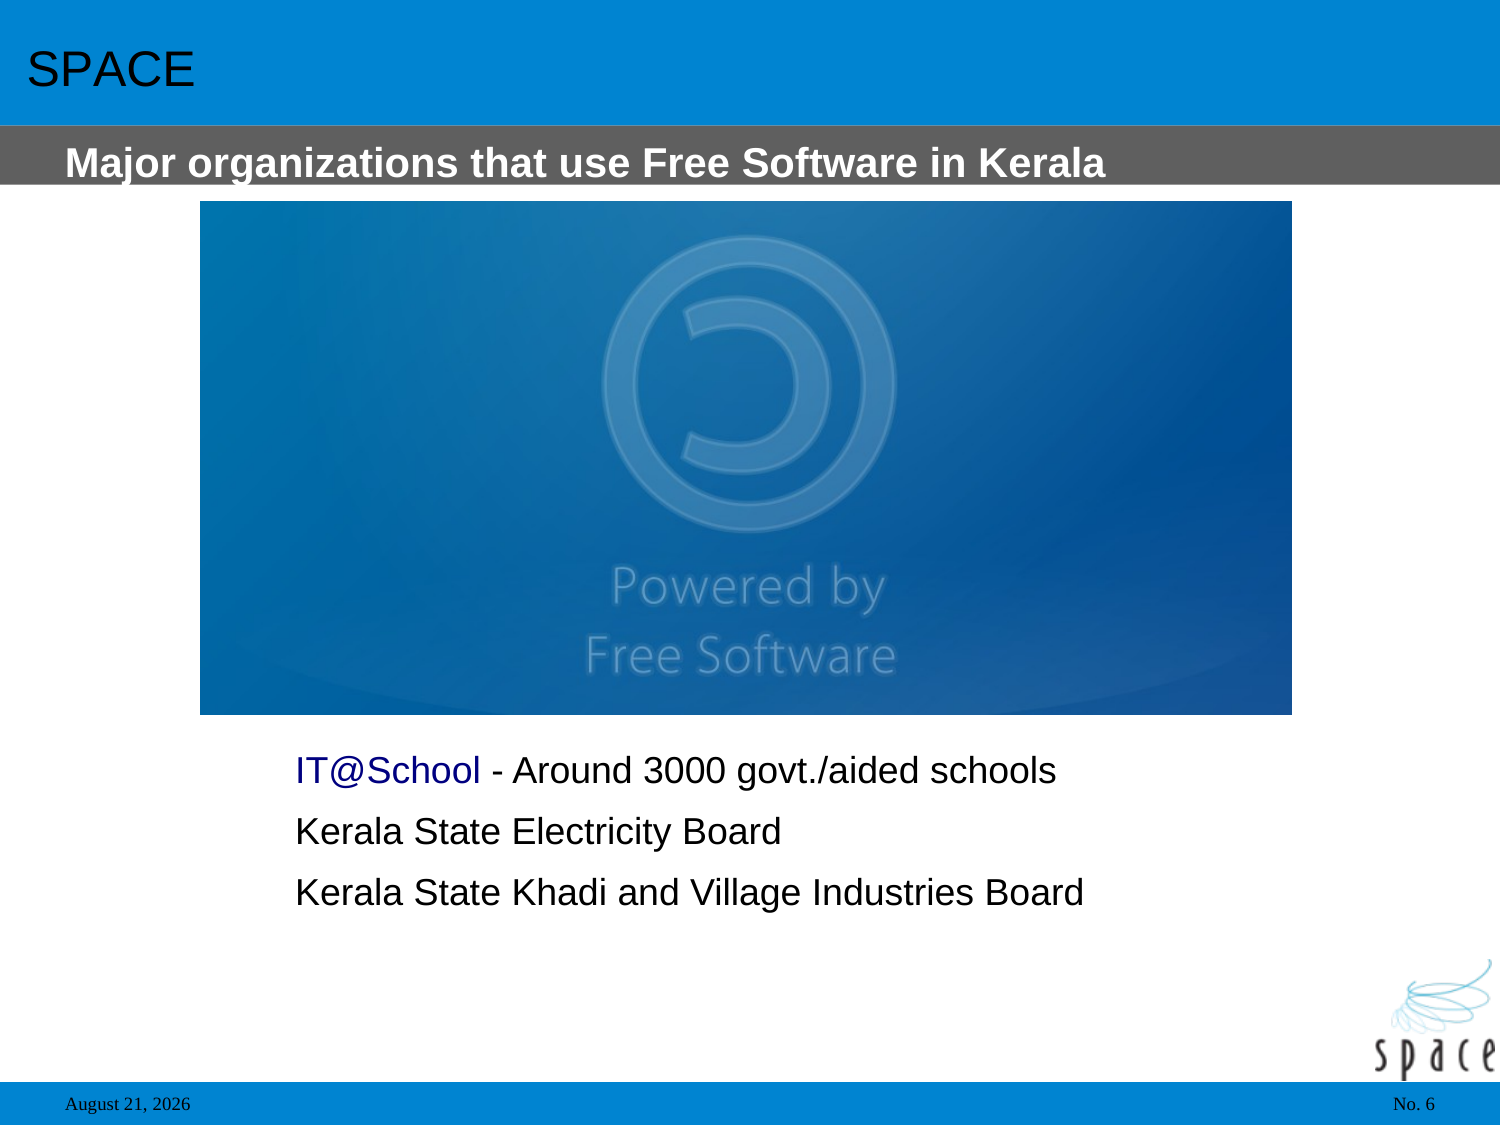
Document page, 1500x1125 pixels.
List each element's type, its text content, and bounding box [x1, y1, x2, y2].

picture [1375, 959, 1495, 1081]
list IT@School - Around 3000 govt./aided schools Kerala State Electricity Board Kerala State Khadi and Village Industries Board [295, 750, 1211, 1016]
picture [200, 201, 1292, 715]
title Major organizations that use Free Software in Kerala [64, 139, 1436, 187]
